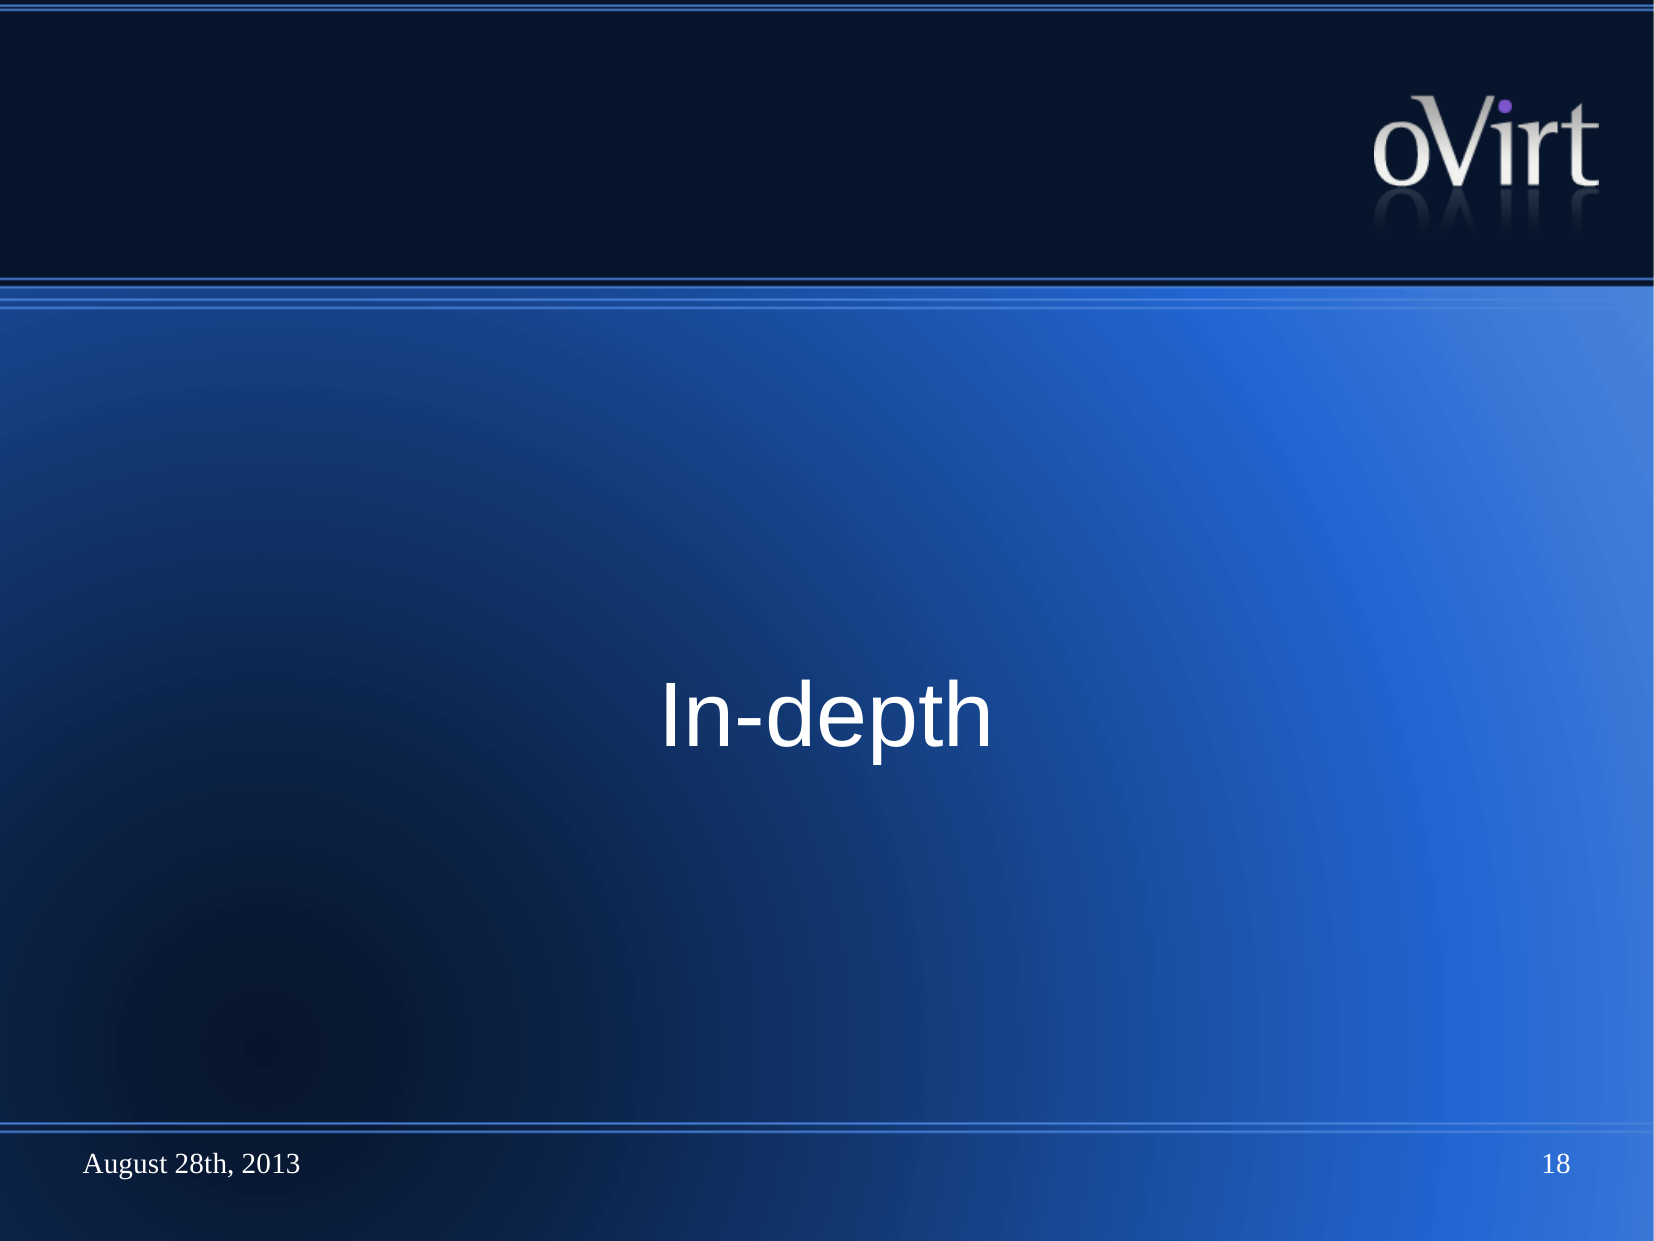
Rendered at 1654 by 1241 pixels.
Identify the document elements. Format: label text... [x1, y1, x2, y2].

picture [0, 0, 1654, 1241]
subtitle In-depth [82, 355, 1571, 1075]
